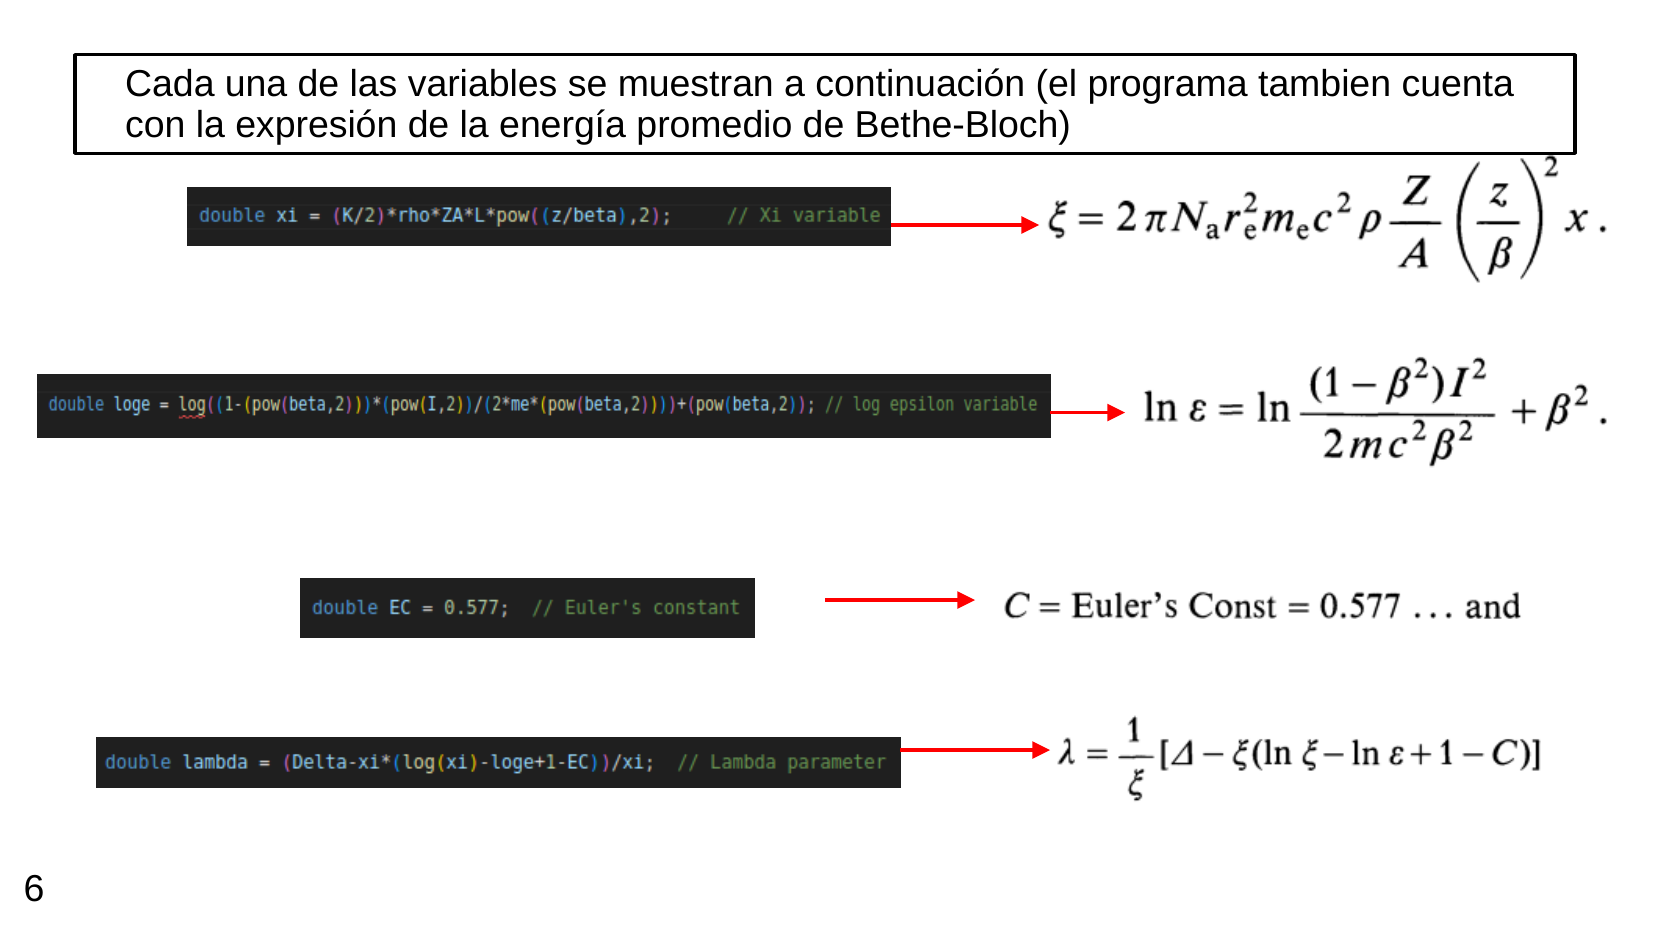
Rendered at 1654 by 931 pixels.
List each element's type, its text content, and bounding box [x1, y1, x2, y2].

picture [37, 374, 1051, 438]
text_box <number> [8, 860, 638, 931]
picture [975, 562, 1582, 655]
picture [975, 712, 1582, 826]
picture [300, 578, 755, 638]
text_box Cada una de las variables se muestran a continuación (el programa tambien cuenta con la expresión de la energía promedio de Bethe-Bloch) [75, 54, 1576, 154]
picture [187, 187, 891, 246]
picture [96, 737, 901, 788]
picture [1039, 146, 1613, 301]
picture [1125, 337, 1616, 488]
